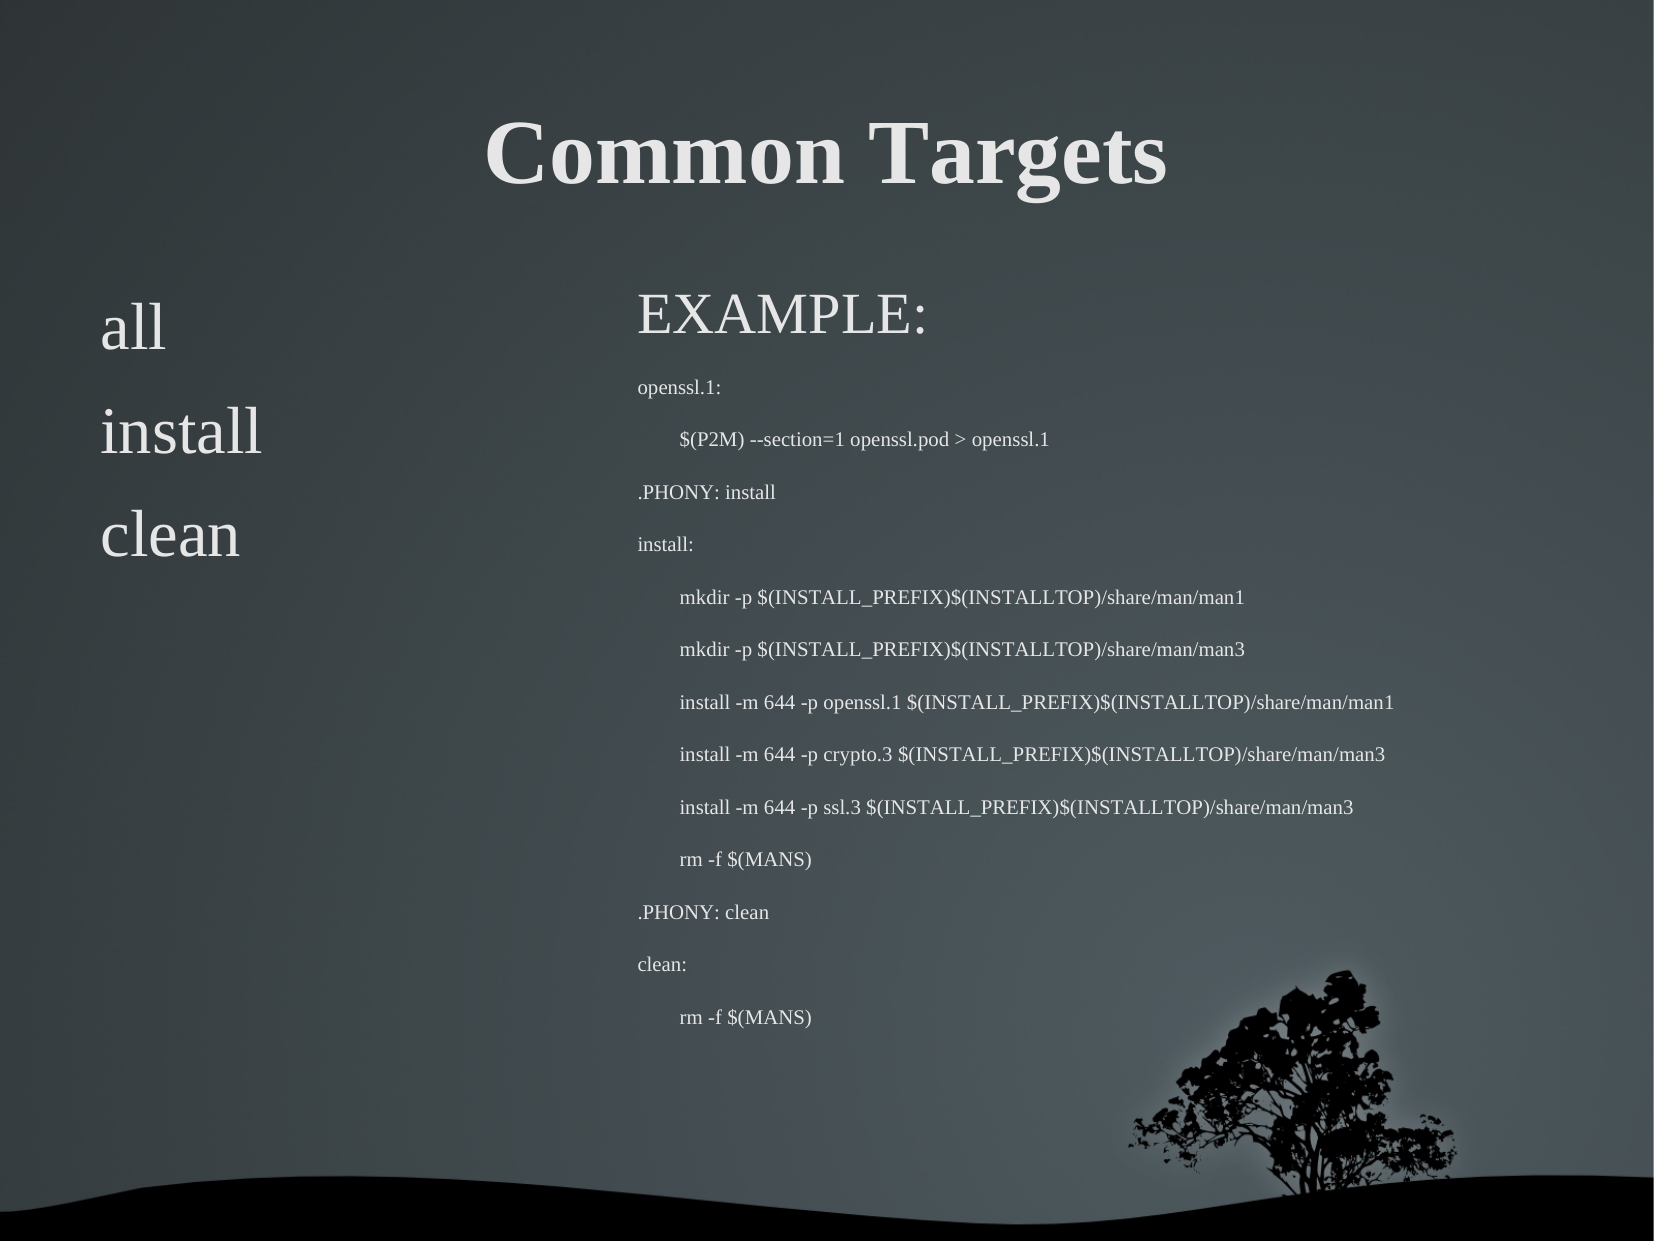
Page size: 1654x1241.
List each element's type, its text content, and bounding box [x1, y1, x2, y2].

list EXAMPLE: openssl.1: $(P2M) --section=1 openssl.pod > openssl.1 .PHONY: install install: mkdir -p $(INSTALL_PREFIX)$(INSTALLTOP)/share/man/man1 mkdir -p $(INSTALL_PREFIX)$(INSTALLTOP)/share/man/man3 install -m 644 -p openssl.1 $(INSTALL_PREFIX)$(INSTALLTOP)/share/man/man1 install -m 644 -p crypto.3 $(INSTALL_PREFIX)$(INSTALLTOP)/share/man/man3 install -m 644 -p ssl.3 $(INSTALL_PREFIX)$(INSTALLTOP)/share/man/man3 rm -f $(MANS) .PHONY: clean clean: rm -f $(MANS) [637, 281, 1572, 1124]
title Common Targets [82, 49, 1571, 257]
list all install clean [82, 290, 637, 1109]
picture [0, 0, 1654, 1241]
